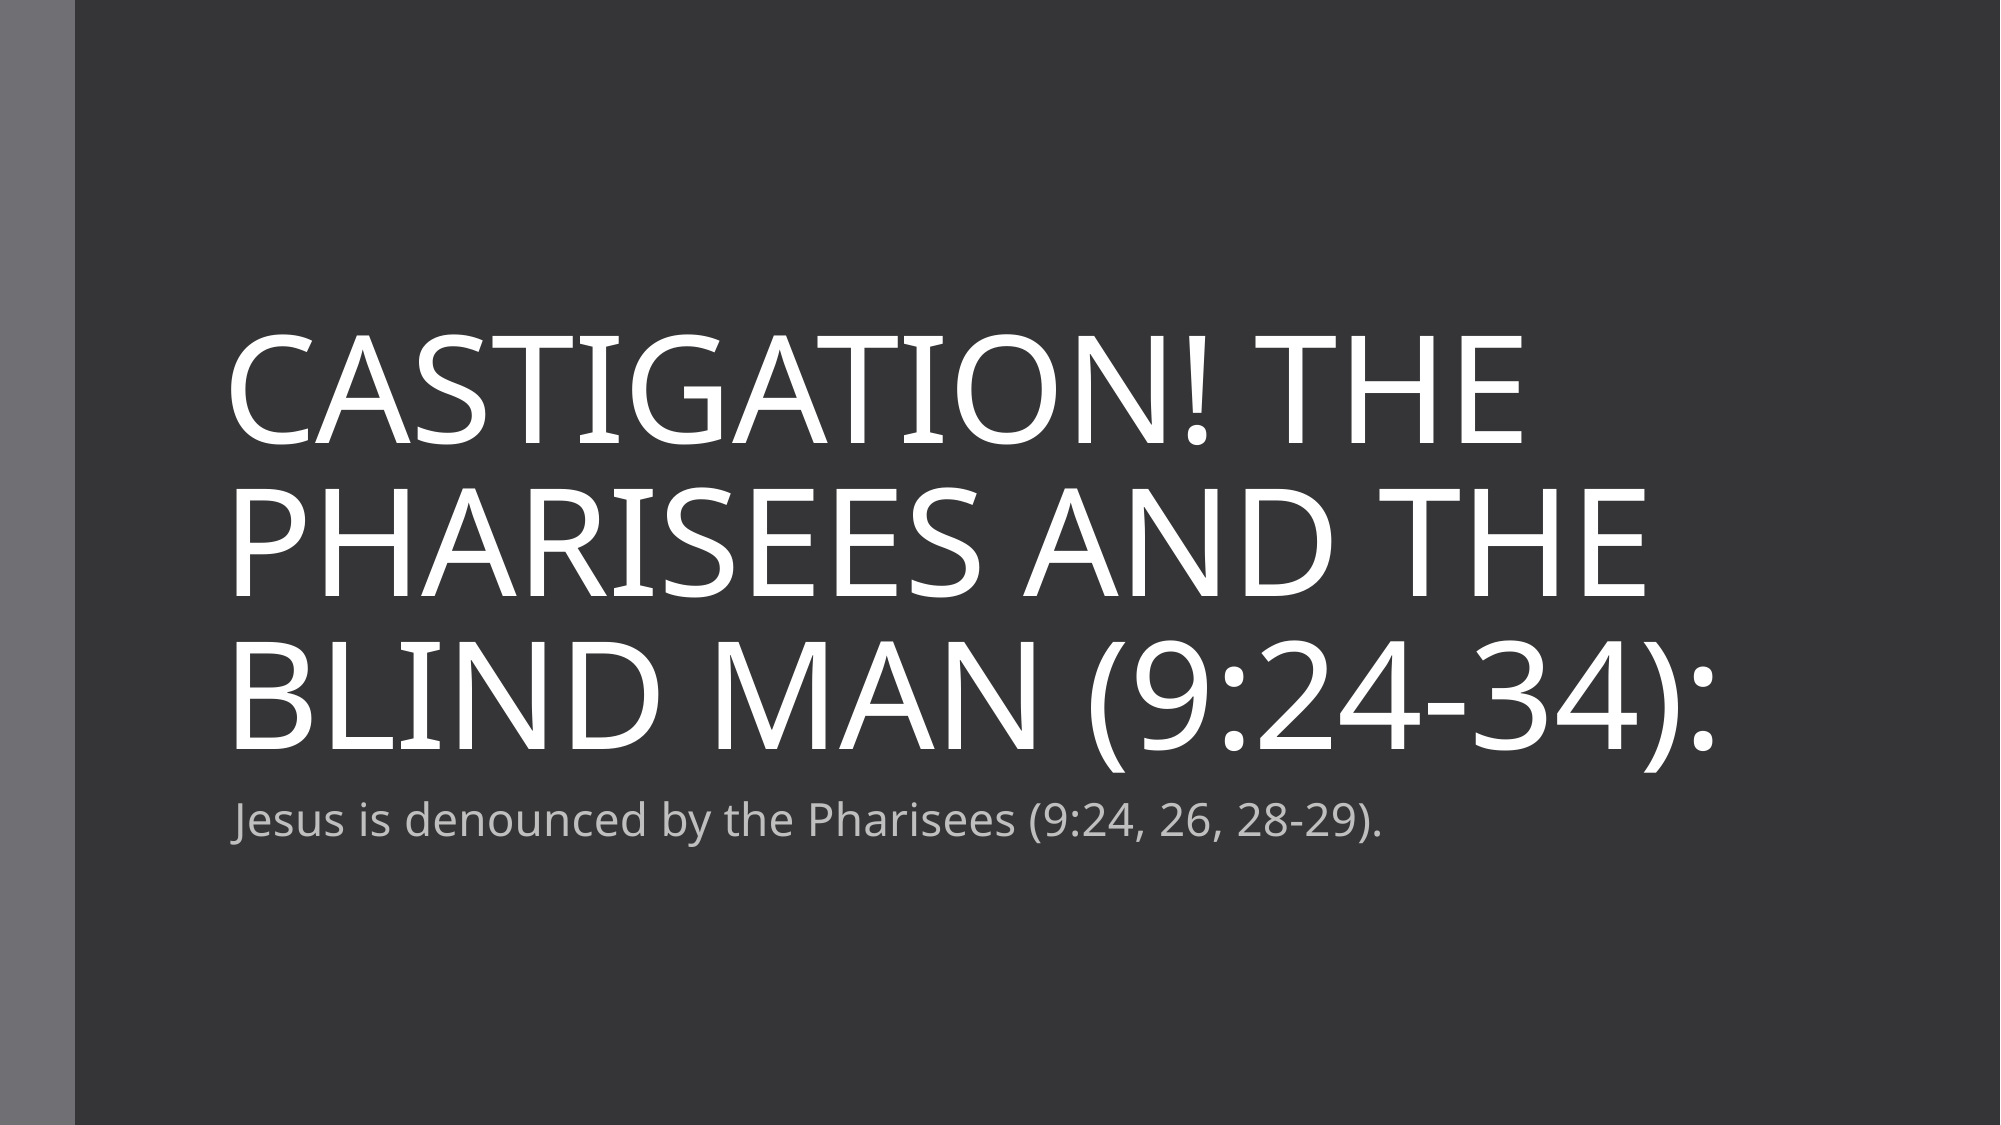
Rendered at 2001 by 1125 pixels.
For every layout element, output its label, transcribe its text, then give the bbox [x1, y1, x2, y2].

title CASTIGATION! THE PHARISEES AND THE BLIND MAN (9:24-34): [206, 124, 1752, 787]
subtitle Jesus is denounced by the Pharisees (9:24, 26, 28-29). [206, 787, 1752, 1066]
